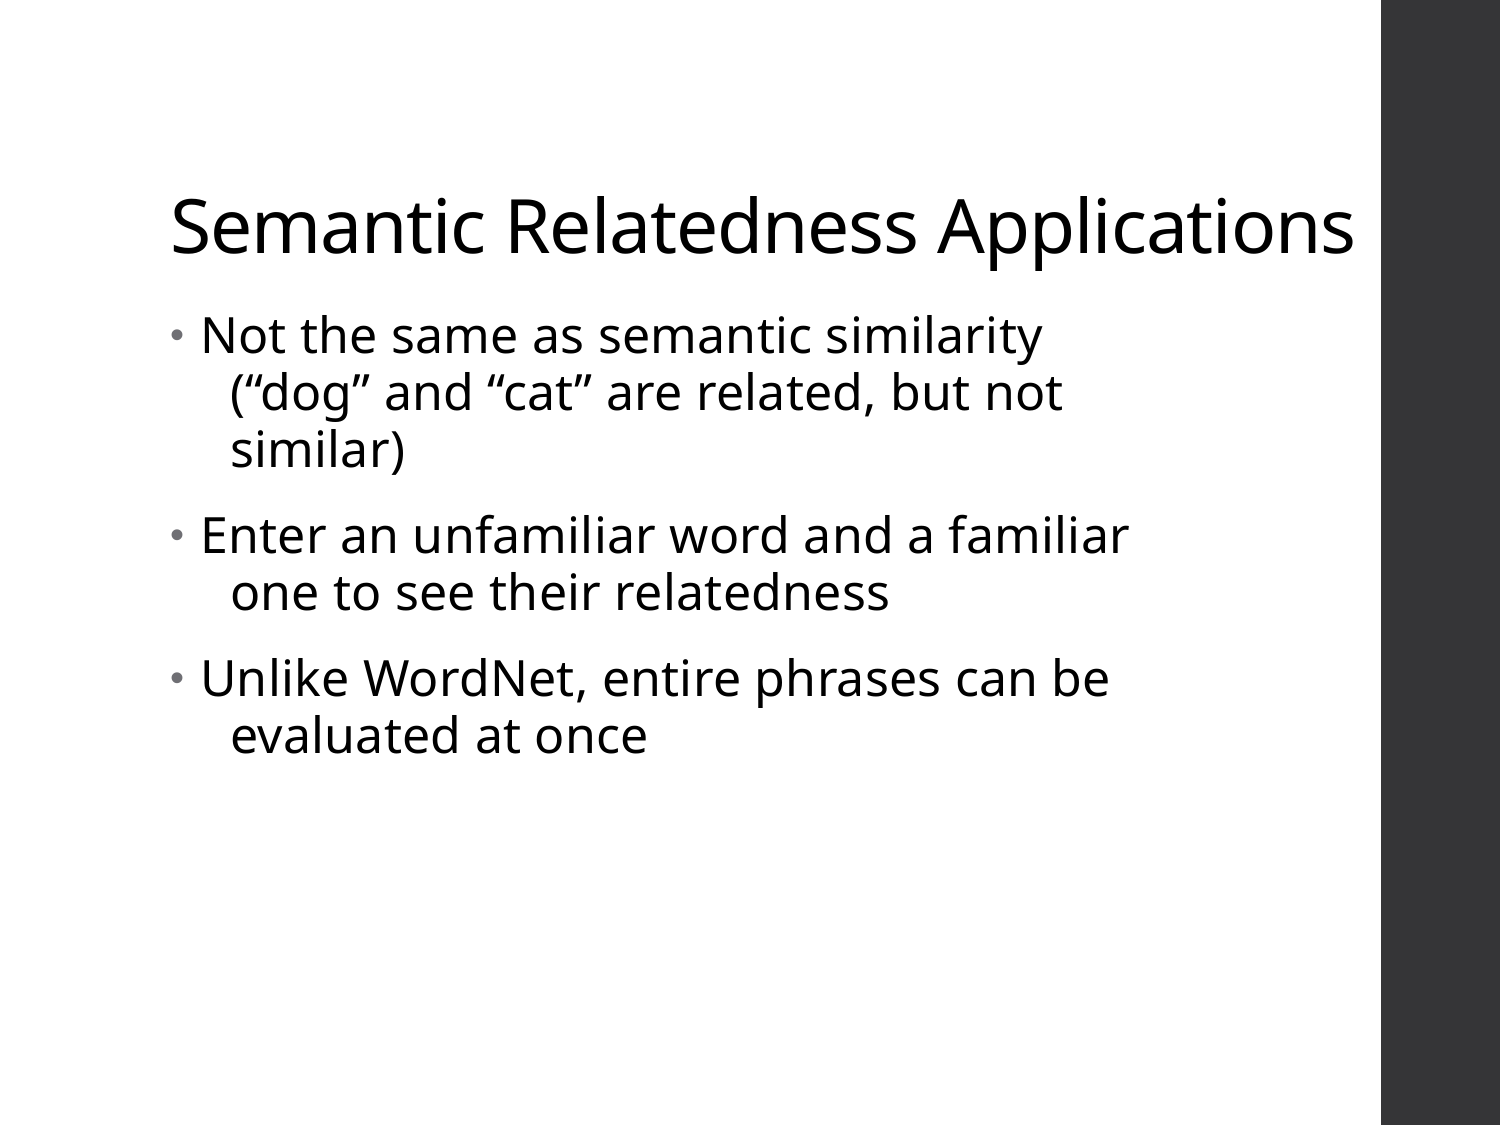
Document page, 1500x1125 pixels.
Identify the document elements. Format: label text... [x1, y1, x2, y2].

title Semantic Relatedness Applications [155, 60, 1379, 278]
list Not the same as semantic similarity (“dog” and “cat” are related, but not similar) Enter an unfamiliar word and a familiar one to see their relatedness Unlike WordNet, entire phrases can be evaluated at once [155, 299, 1213, 1014]
